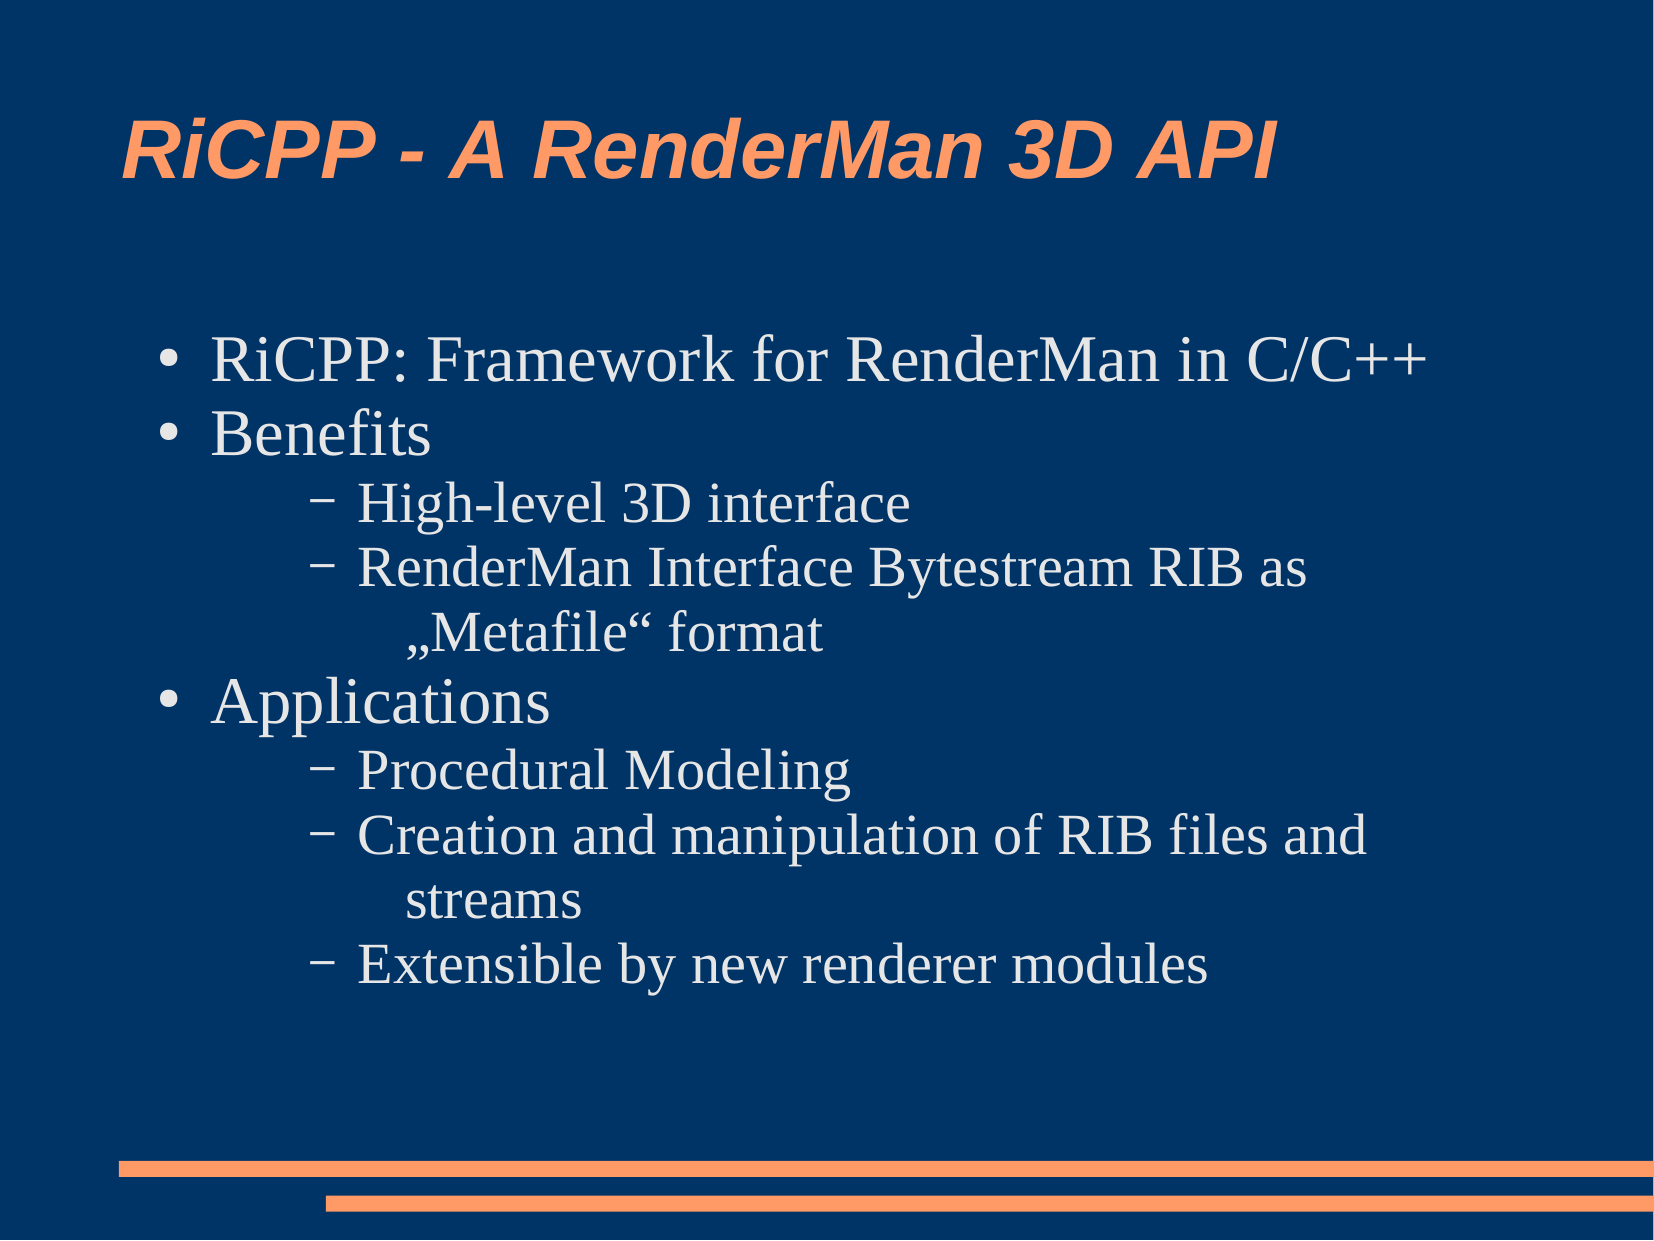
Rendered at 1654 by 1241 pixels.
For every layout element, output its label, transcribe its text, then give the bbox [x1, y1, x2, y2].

title RiCPP - A RenderMan 3D API [121, 46, 1534, 254]
list RiCPP: Framework for RenderMan in C/C++ Benefits High-level 3D interface RenderMan Interface Bytestream RIB as „Metafile“ format Applications Procedural Modeling Creation and manipulation of RIB files and streams Extensible by new renderer modules [121, 322, 1561, 1133]
